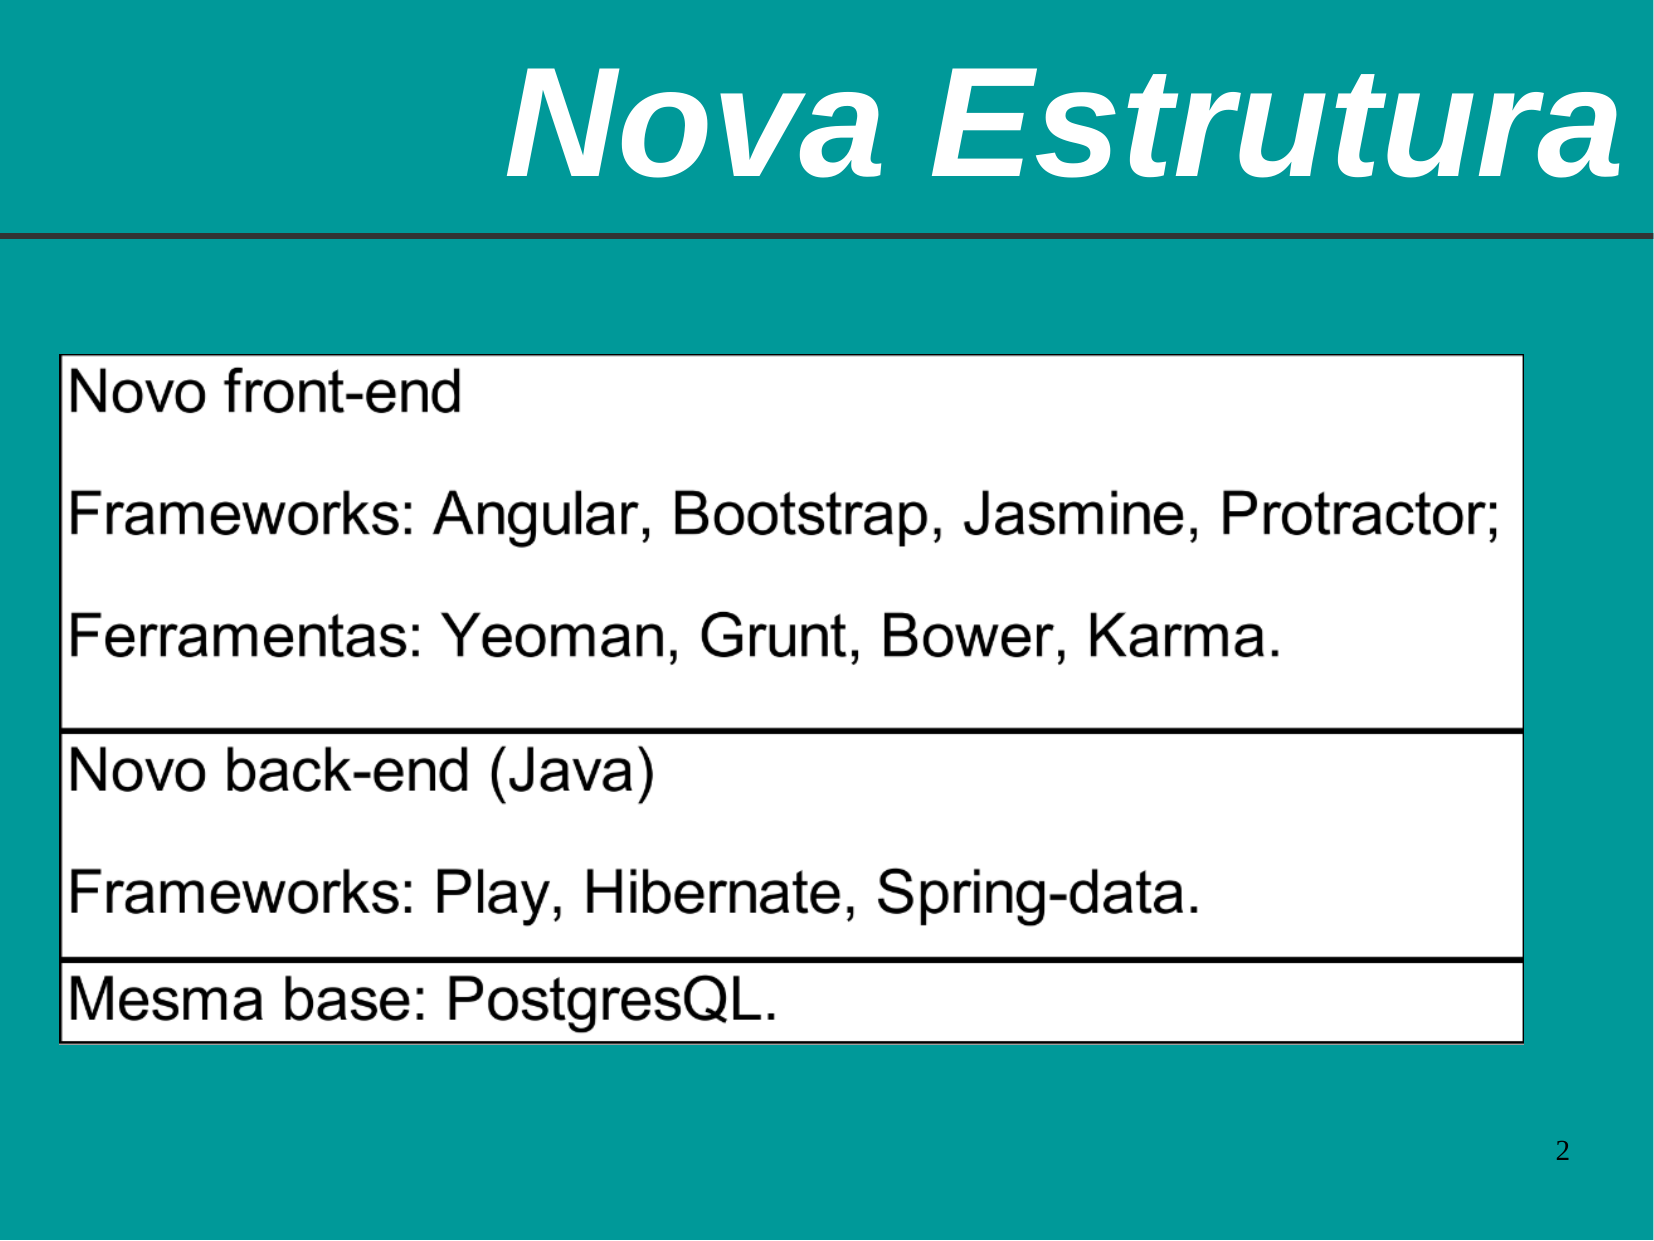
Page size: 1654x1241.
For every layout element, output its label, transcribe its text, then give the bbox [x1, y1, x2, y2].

picture [59, 354, 1524, 1046]
text_box Nova Estrutura [15, 27, 1640, 218]
